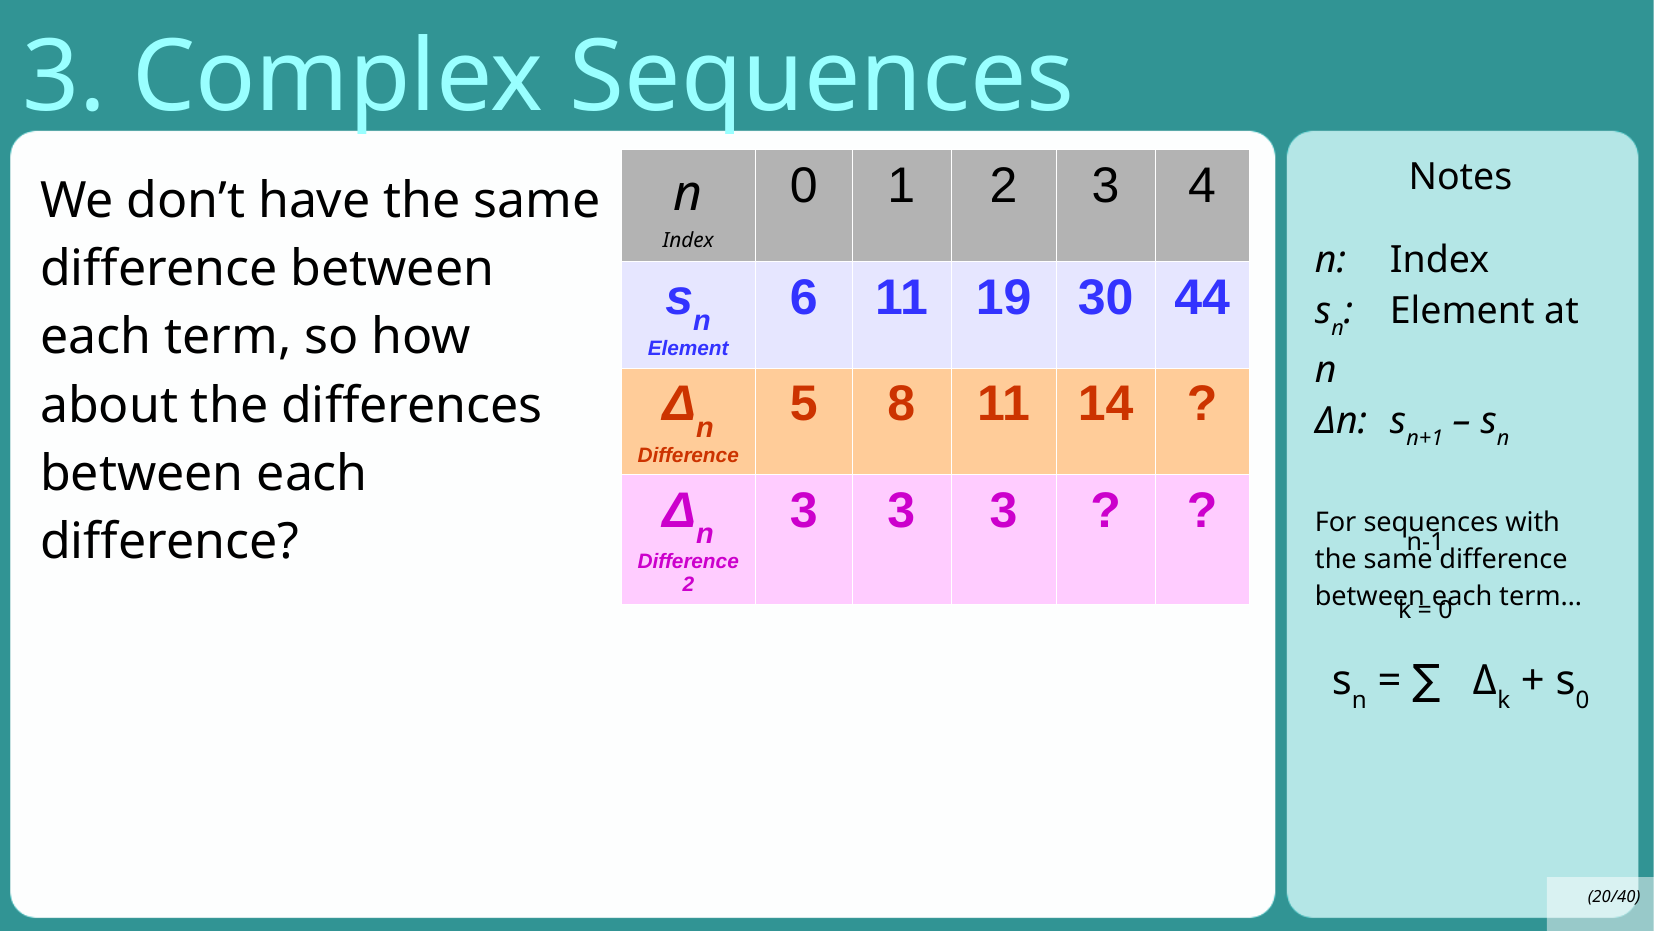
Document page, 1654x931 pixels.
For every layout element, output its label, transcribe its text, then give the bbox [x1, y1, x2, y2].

table_cell 5 [756, 369, 852, 474]
table_cell 19 [952, 262, 1056, 368]
text_box (<number>/40) [1546, 877, 1654, 931]
table_cell Δn Difference [622, 369, 755, 474]
text_box n: Index sn: Element at n Δn: sn+1 – sn For sequences with the same difference between each term… sn = ∑ Δk + s0 [1300, 225, 1622, 606]
table_cell 14 [1057, 369, 1155, 474]
title 3. Complex Sequences [22, 13, 1511, 130]
table_cell 3 [952, 475, 1056, 604]
table_cell 3 [756, 475, 852, 604]
text_box We don’t have the same difference between each term, so how about the differences between each difference? [40, 163, 604, 894]
table_header 1 [853, 150, 951, 261]
table_cell sn Element [622, 262, 755, 368]
table_cell 30 [1057, 262, 1155, 368]
table_header 0 [756, 150, 852, 261]
picture [0, 0, 1654, 931]
table_cell 8 [853, 369, 951, 474]
table_cell ? [1156, 475, 1249, 604]
table_cell ? [1057, 475, 1155, 604]
table_cell 6 [756, 262, 852, 368]
table_cell 3 [853, 475, 951, 604]
table_header n Index [622, 150, 755, 261]
table_cell 11 [853, 262, 951, 368]
table_header 3 [1057, 150, 1155, 261]
table_cell 44 [1156, 262, 1249, 368]
table_cell Δn Difference2 [622, 475, 755, 604]
table_header 2 [952, 150, 1056, 261]
table_cell ? [1156, 369, 1249, 474]
text_box n-1 k = 0 [1381, 516, 1470, 615]
table_header 4 [1156, 150, 1249, 261]
text_box Notes [1290, 141, 1631, 661]
table_cell 11 [952, 369, 1056, 474]
